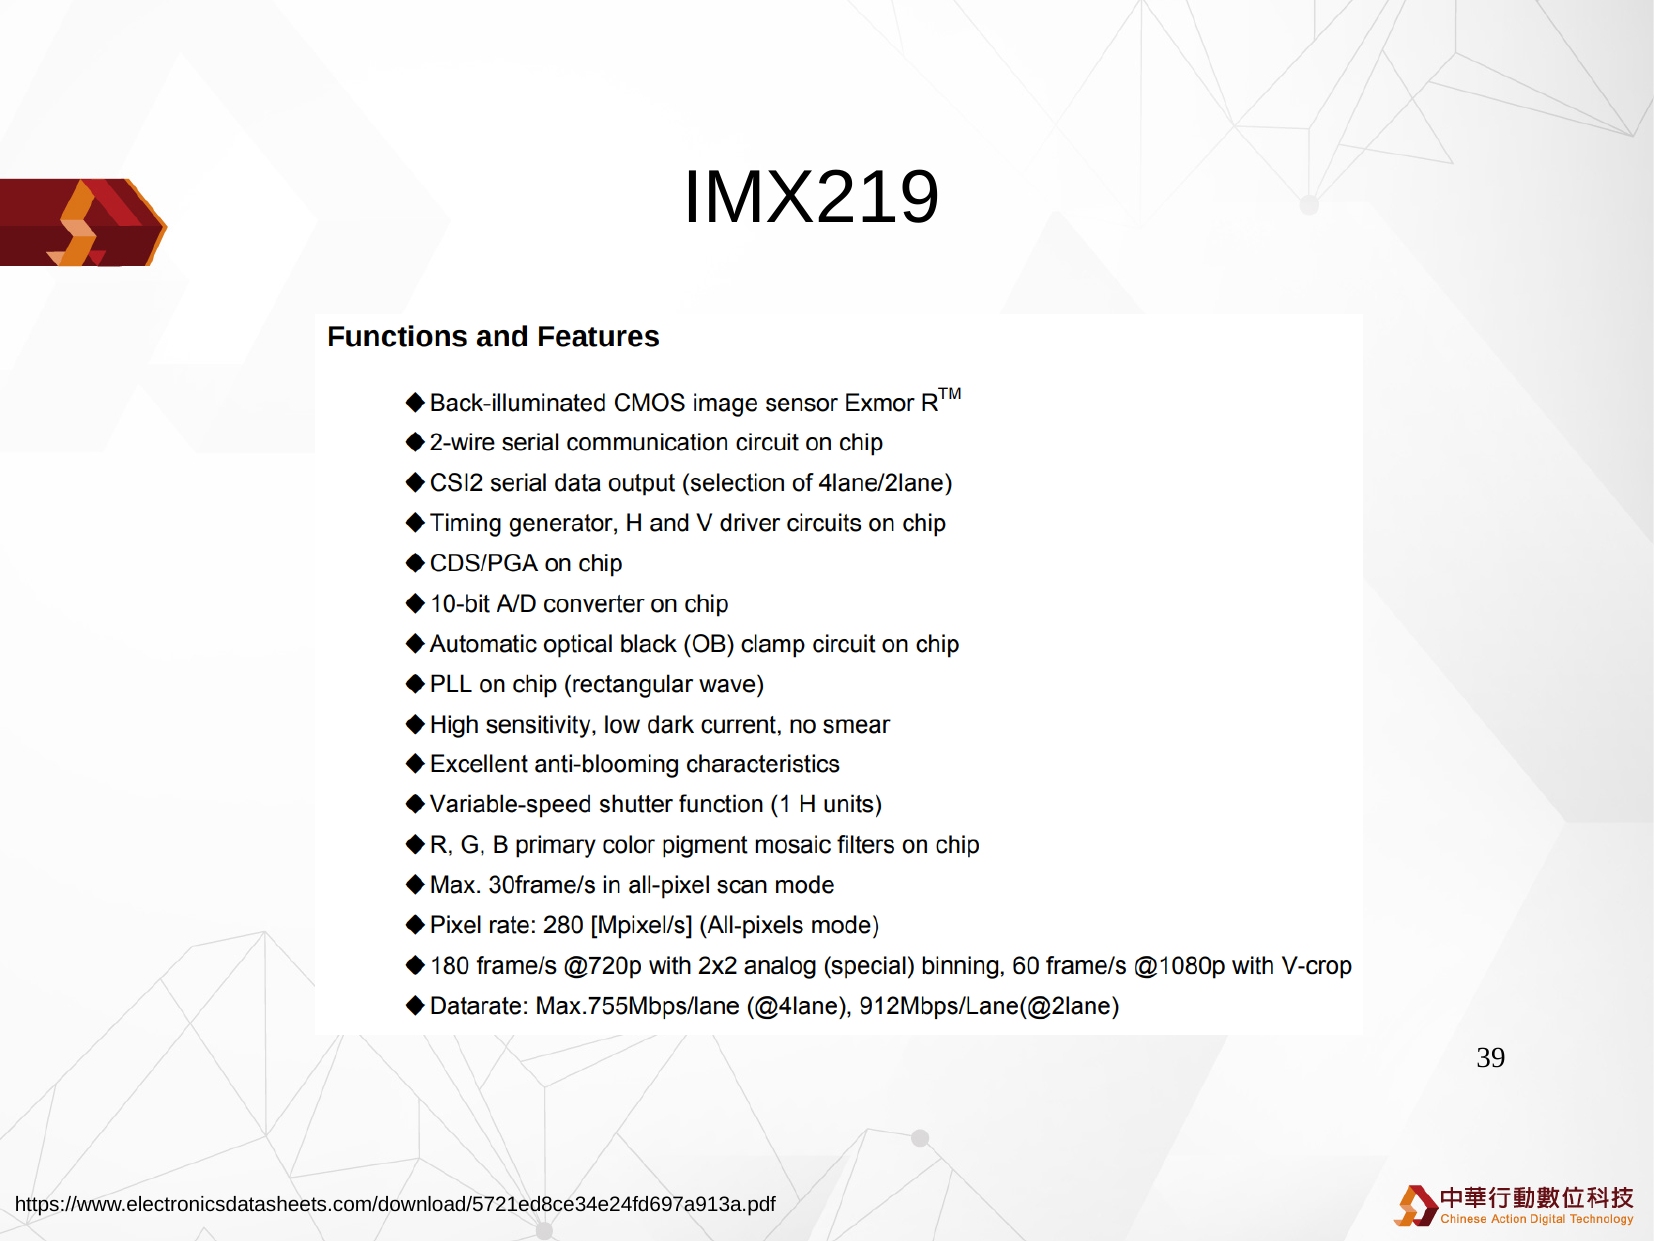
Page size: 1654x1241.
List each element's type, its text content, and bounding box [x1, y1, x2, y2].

picture [0, 0, 1654, 1241]
text_box https://www.electronicsdatasheets.com/download/5721ed8ce34e24fd697a913a.pdf [0, 1185, 811, 1241]
title IMX219 [118, 112, 1506, 281]
